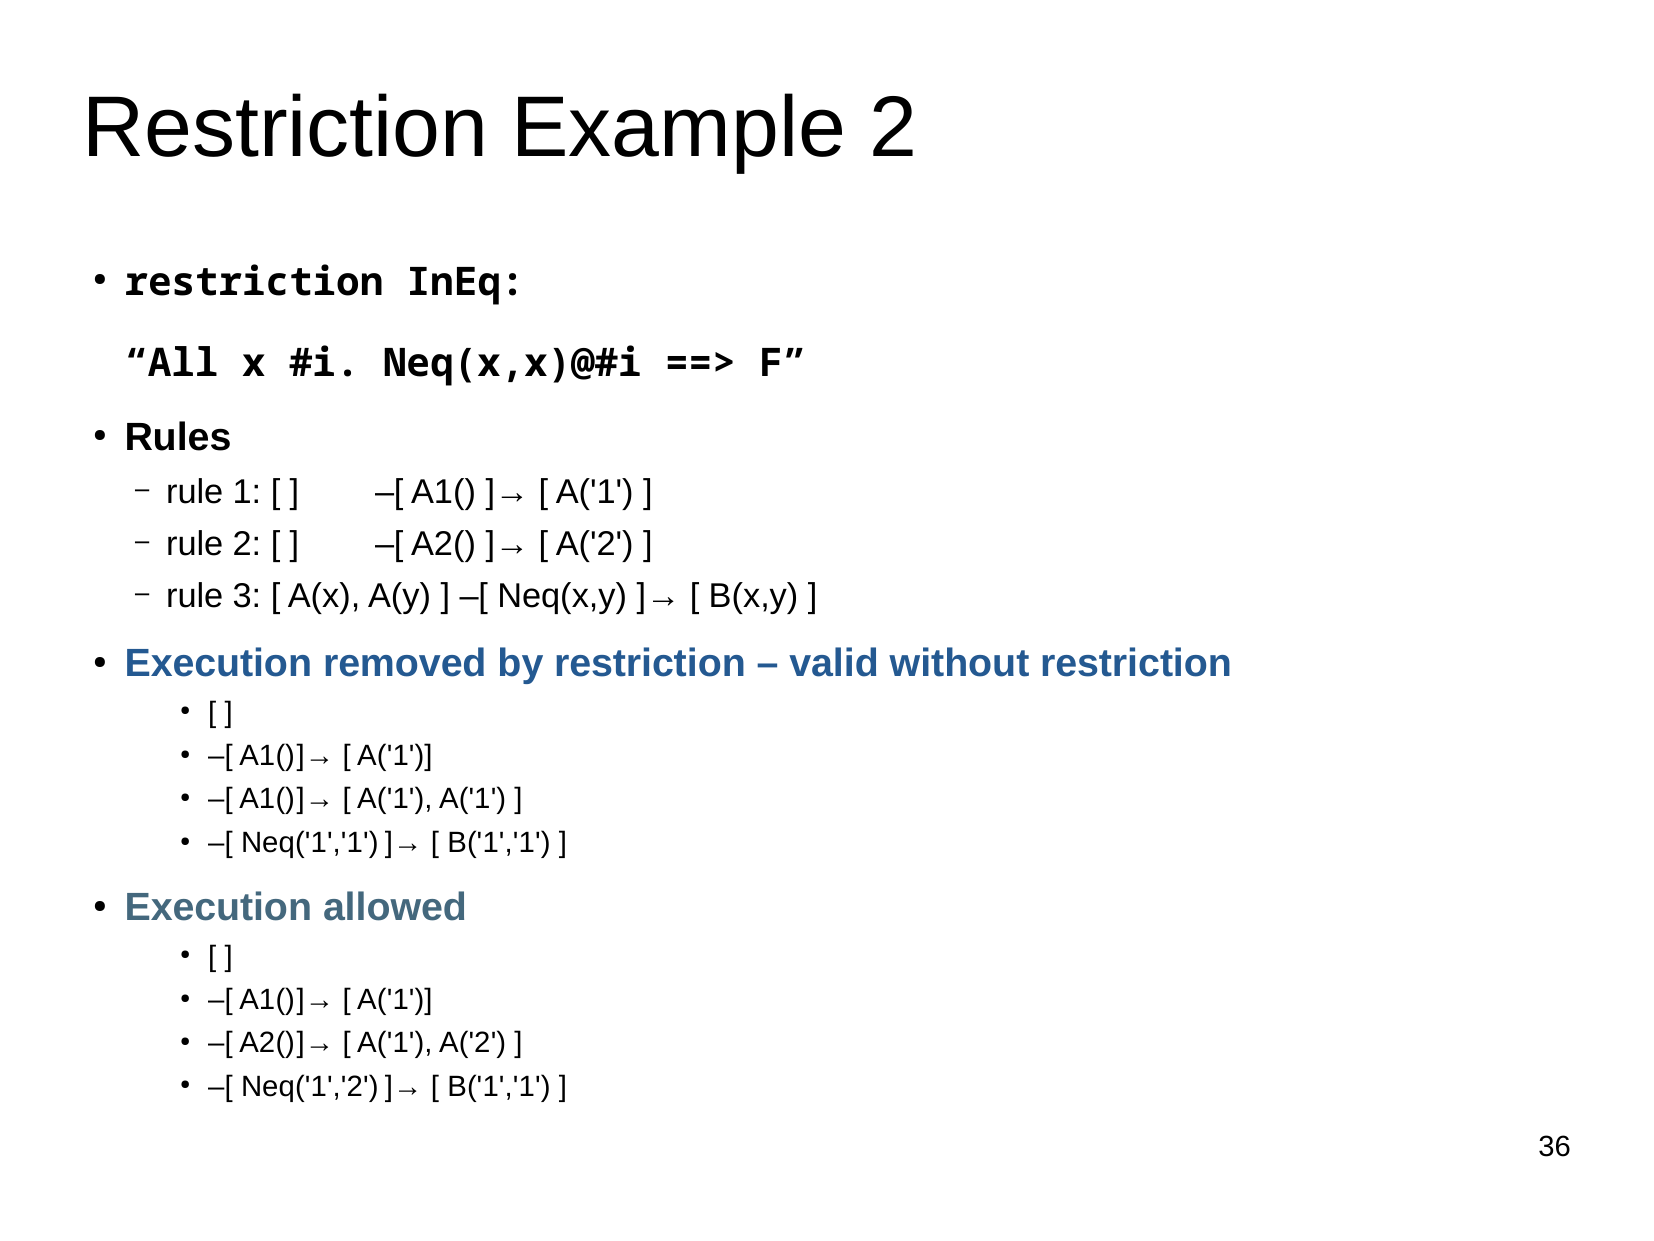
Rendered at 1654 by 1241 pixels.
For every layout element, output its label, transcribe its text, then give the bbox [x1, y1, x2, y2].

list restriction InEq: “All x #i. Neq(x,x)@#i ==> F” Rules rule 1: [ ] –[ A1() ]→ [ A('1') ] rule 2: [ ] –[ A2() ]→ [ A('2') ] rule 3: [ A(x), A(y) ] –[ Neq(x,y) ]→ [ B(x,y) ] Execution removed by restriction – valid without restriction [ ] –[ A1() ]→ [ A('1')] –[ A1() ]→ [ A('1'), A('1') ] –[ Neq('1','1') ]→ [ B('1','1') ] Execution allowed [ ] –[ A1() ]→ [ A('1')] –[ A2() ]→ [ A('1'), A('2') ] –[ Neq('1','2') ]→ [ B('1','1') ] [82, 253, 1571, 1118]
title Restriction Example 2 [82, 49, 1571, 204]
